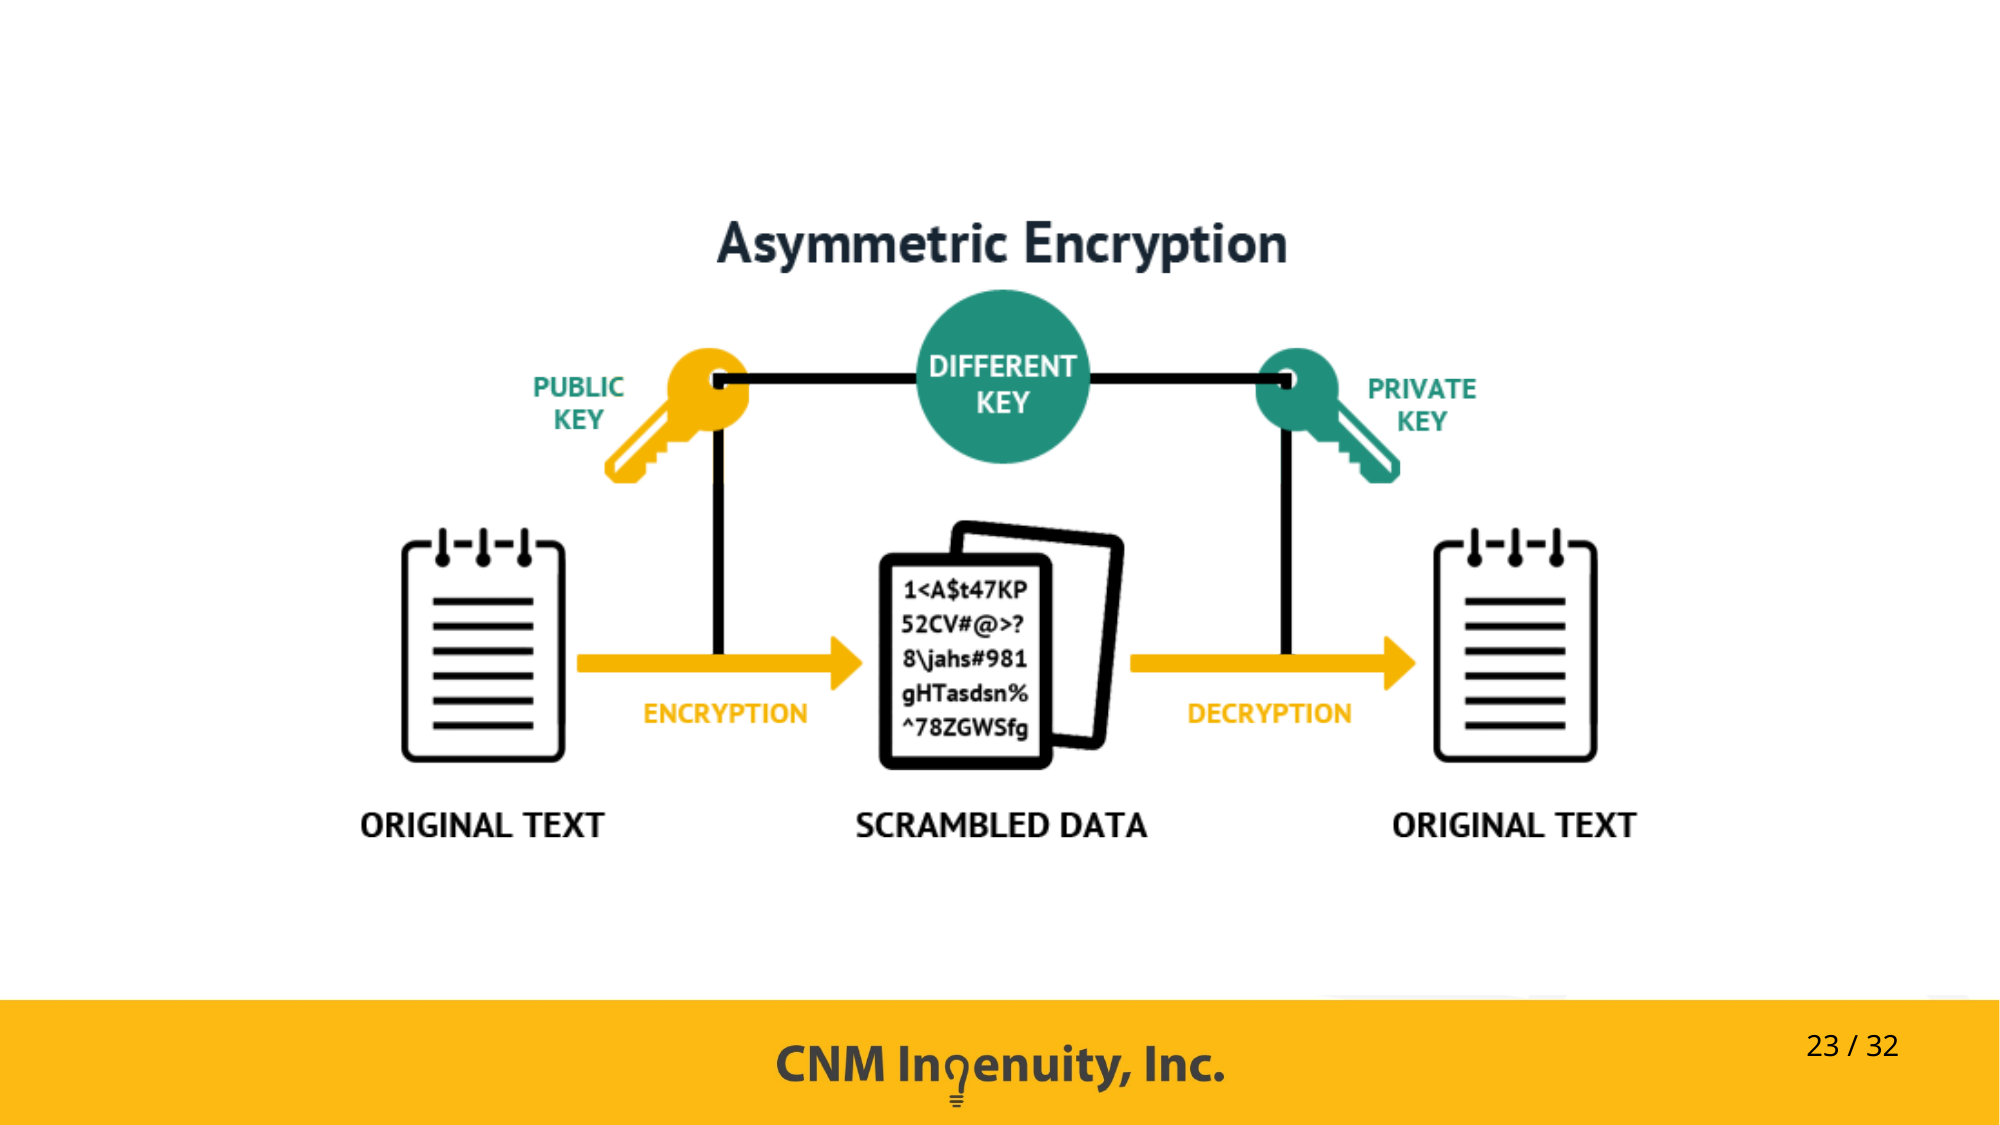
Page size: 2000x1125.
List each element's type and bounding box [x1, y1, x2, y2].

picture [347, 203, 1653, 856]
